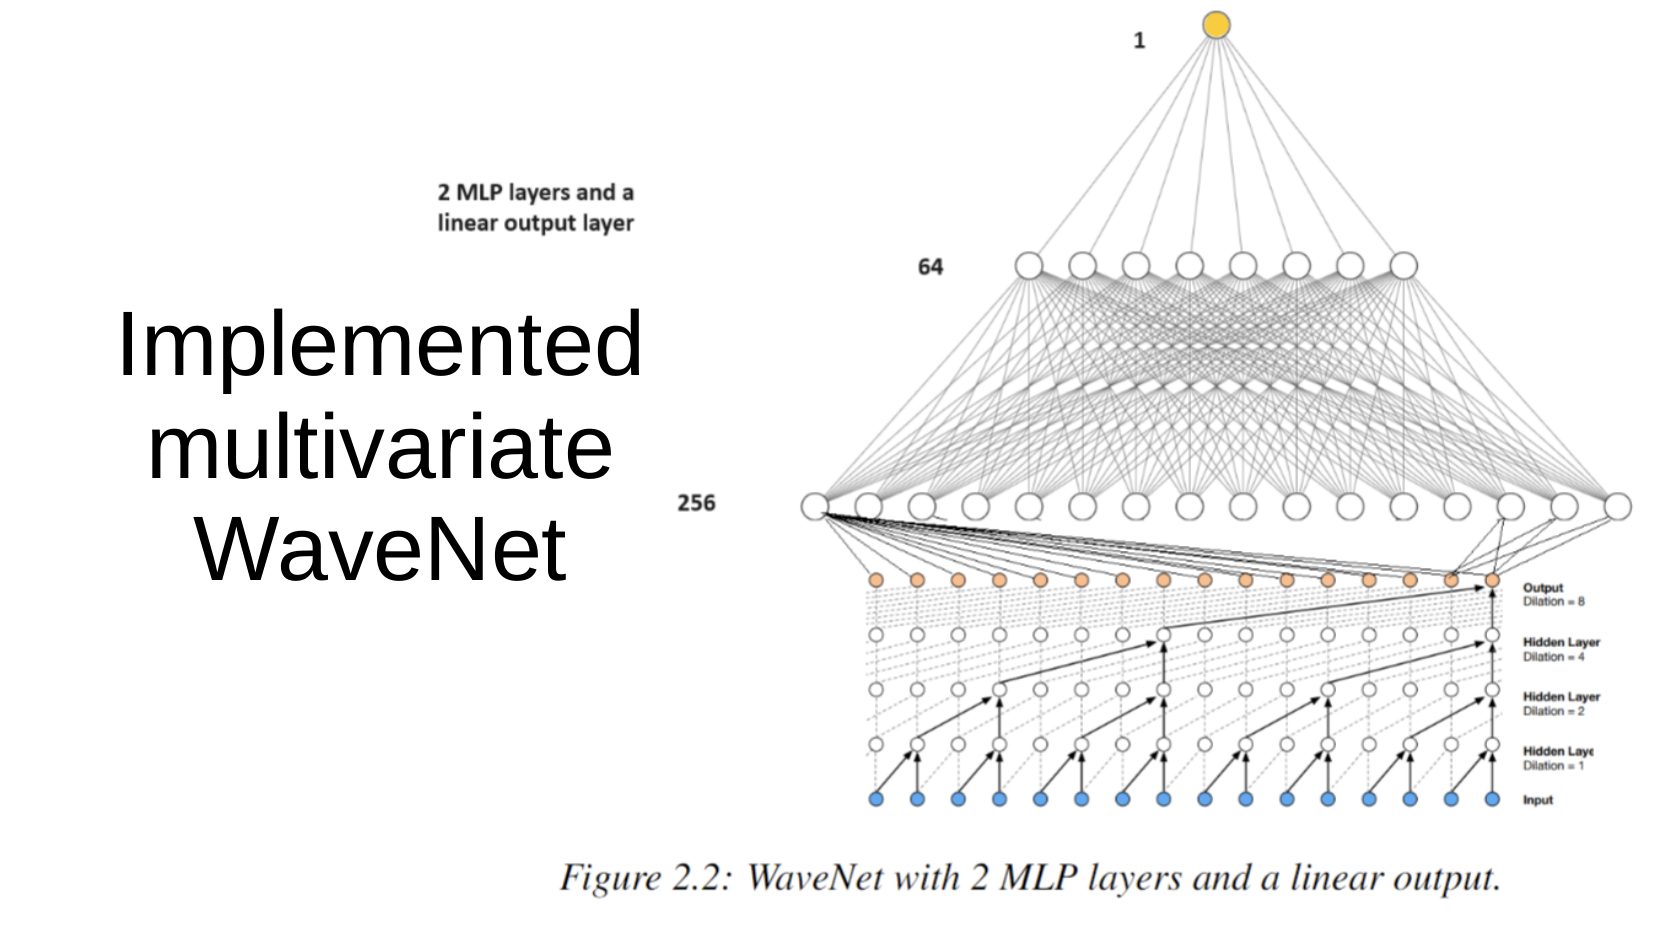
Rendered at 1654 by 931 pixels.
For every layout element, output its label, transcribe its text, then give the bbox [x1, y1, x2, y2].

picture [421, 0, 1654, 916]
title Implemented multivariate WaveNet [23, 243, 739, 650]
